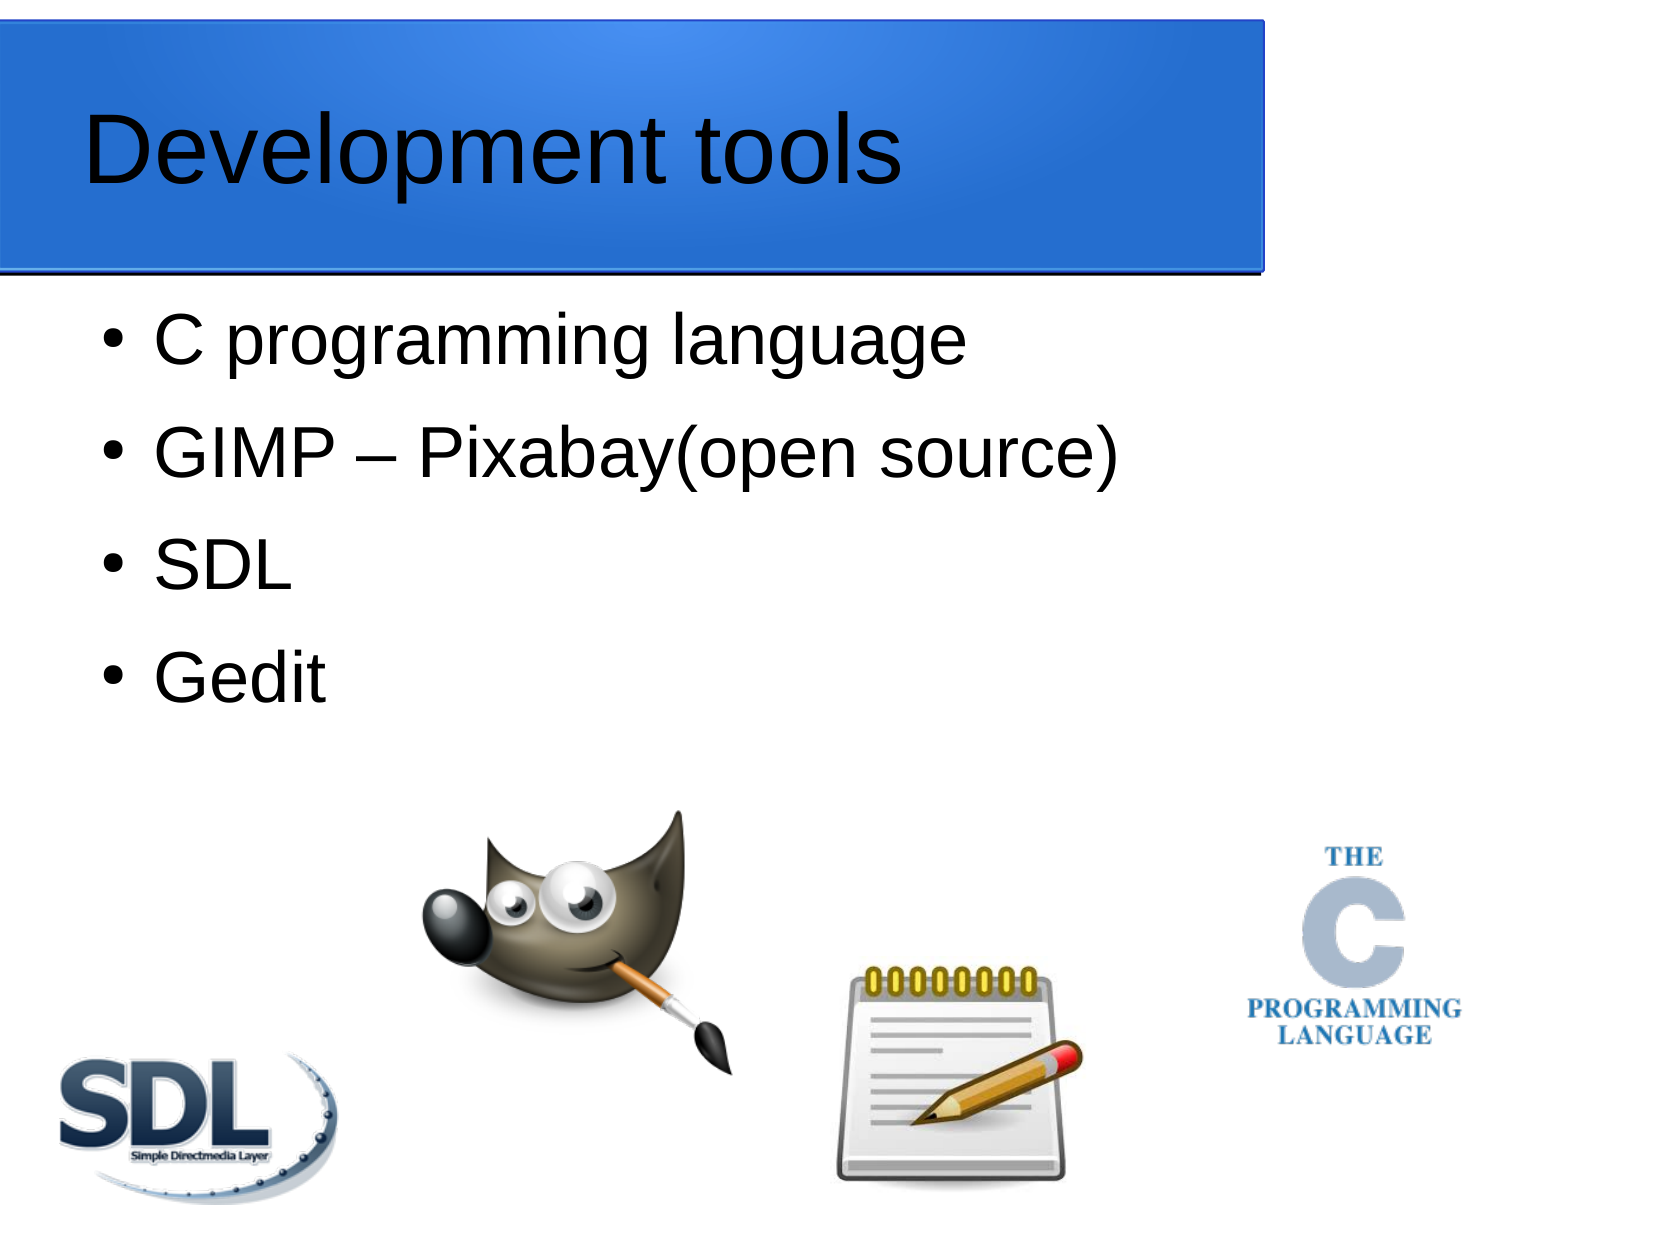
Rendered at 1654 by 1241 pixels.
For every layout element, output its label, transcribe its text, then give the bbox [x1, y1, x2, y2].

picture [1245, 830, 1465, 1063]
list C programming language GIMP – Pixabay(open source) SDL Gedit [82, 299, 1571, 1019]
picture [59, 1050, 339, 1205]
picture [389, 803, 768, 1083]
title Development tools [82, 47, 1235, 252]
picture [821, 956, 1087, 1202]
